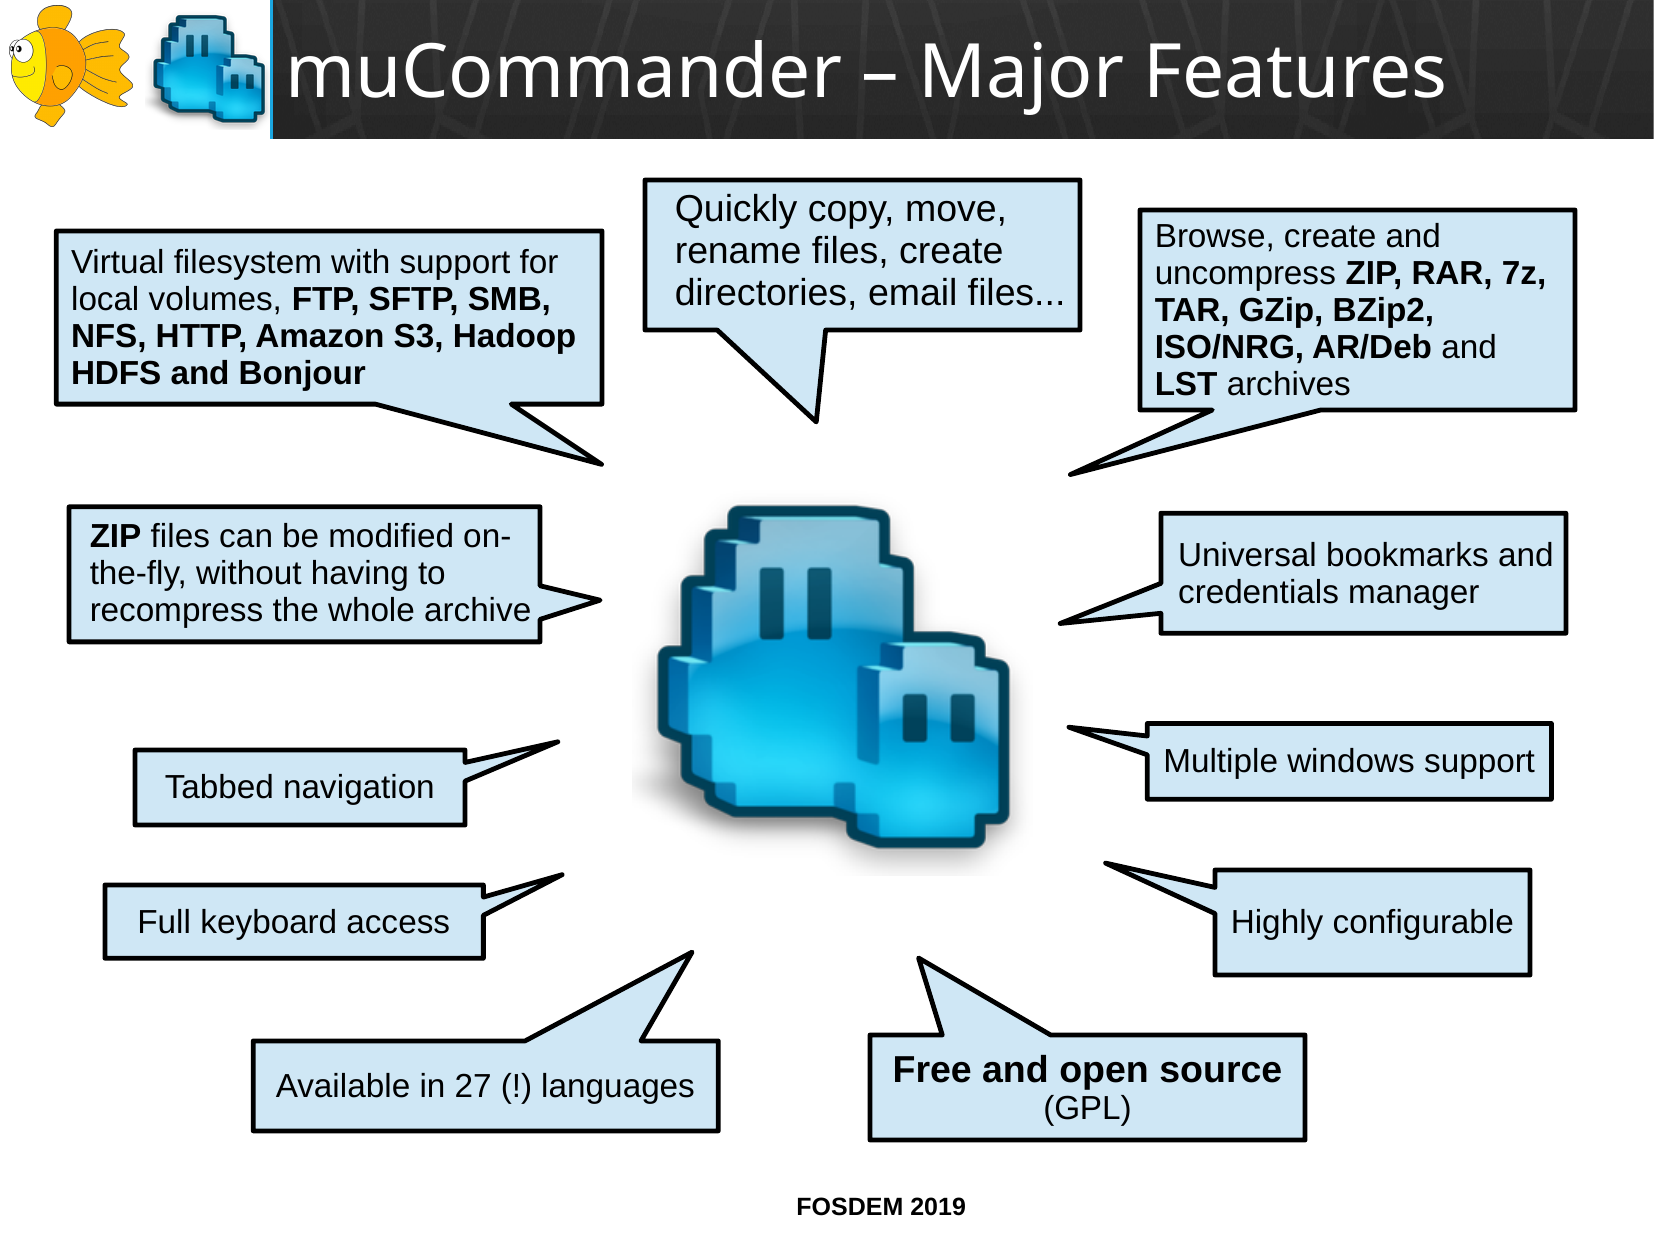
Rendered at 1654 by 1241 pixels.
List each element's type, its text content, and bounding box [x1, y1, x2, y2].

text_box Full keyboard access [104, 874, 563, 959]
text_box Browse, create and uncompress ZIP, RAR, 7z, TAR, GZip, BZip2, ISO/NRG, AR/Deb and LST archives [1140, 210, 1576, 410]
text_box Multiple windows support [1068, 723, 1552, 800]
picture [145, 0, 1654, 139]
text_box Universal bookmarks and credentials manager [1060, 513, 1566, 634]
text_box Quickly copy, move, rename files, create directories, email files... [660, 180, 1096, 321]
picture [632, 475, 1033, 876]
text_box [556, 589, 601, 615]
text_box [645, 180, 1081, 422]
text_box Virtual filesystem with support for local volumes, FTP, SFTP, SMB, NFS, HTTP, Amazon S3, Hadoop HDFS and Bonjour [56, 236, 602, 400]
picture [9, 5, 133, 127]
text_box Available in 27 (!) languages [253, 952, 719, 1131]
text_box [69, 506, 541, 642]
text_box Free and open source (GPL) [870, 957, 1306, 1141]
text_box Tabbed navigation [135, 741, 558, 826]
title muCommander – Major Features [285, 11, 1653, 126]
text_box [56, 400, 602, 465]
text_box [1070, 410, 1576, 475]
text_box ZIP files can be modified on-the-fly, without having to recompress the whole archive [75, 509, 556, 673]
text_box Highly configurable [1105, 863, 1531, 976]
text_box [56, 230, 602, 236]
